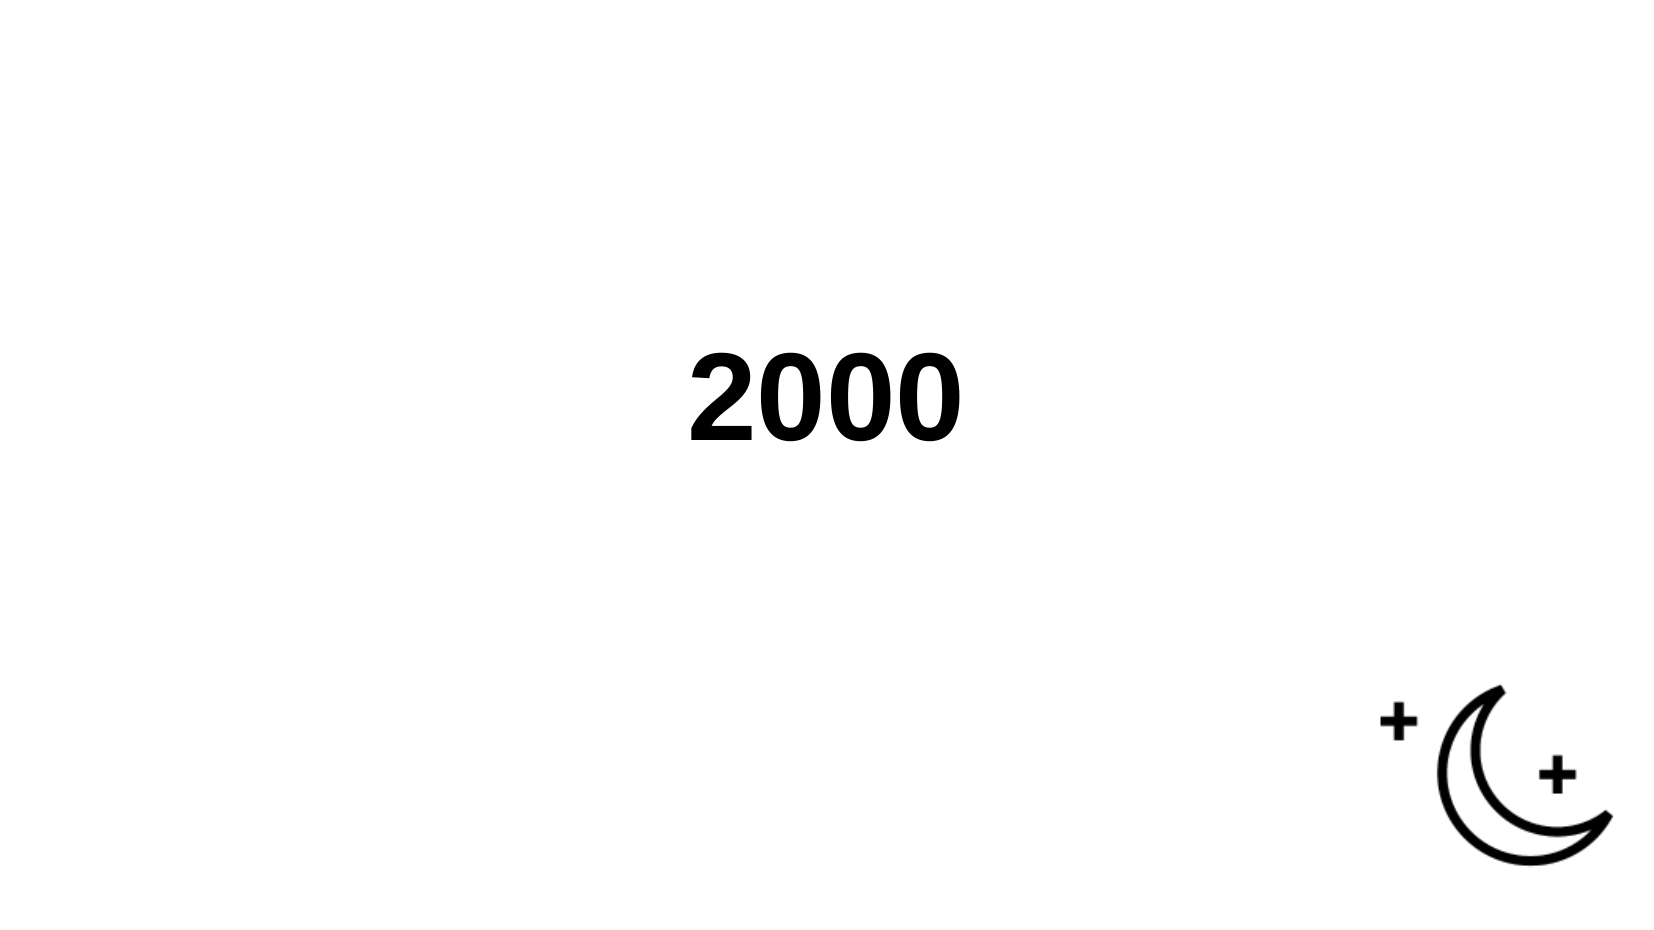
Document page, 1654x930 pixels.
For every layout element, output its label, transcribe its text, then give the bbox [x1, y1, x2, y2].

picture [1340, 617, 1654, 930]
subtitle 2000 [82, 36, 1571, 757]
